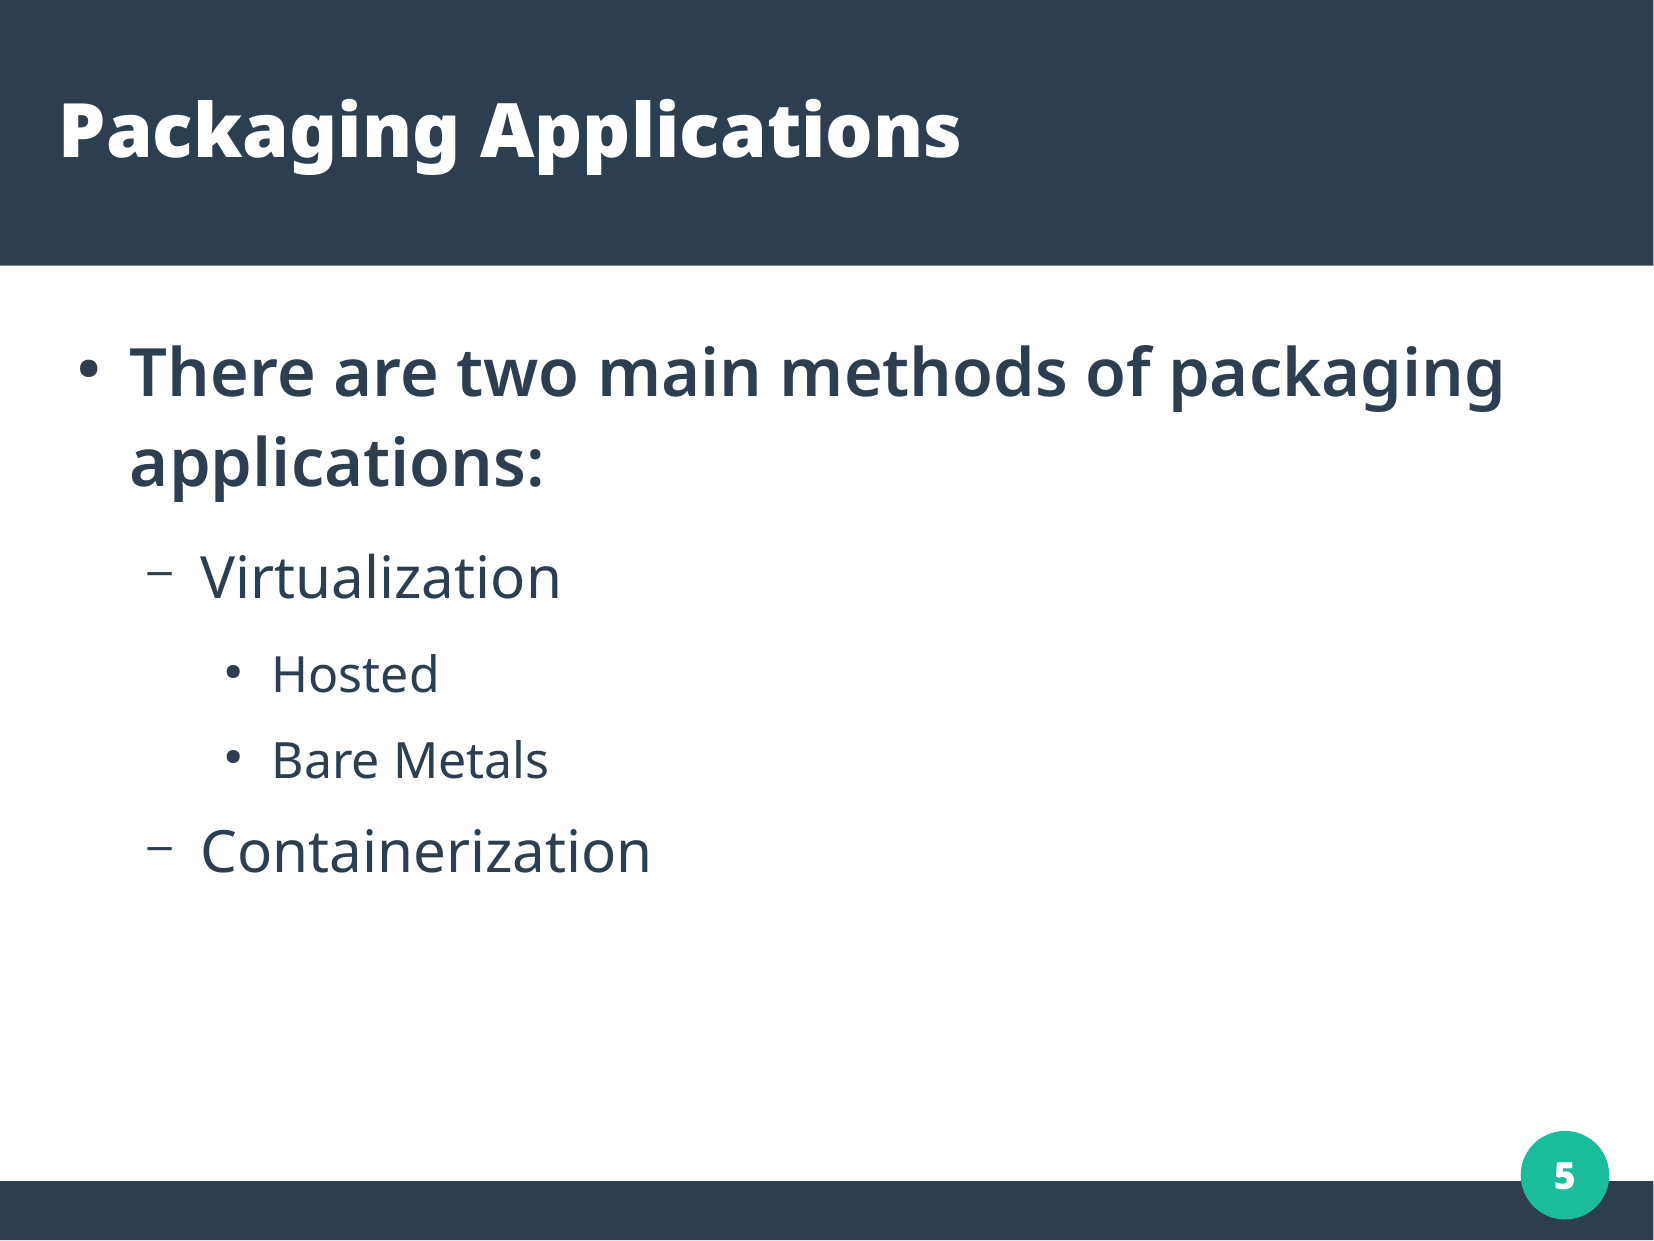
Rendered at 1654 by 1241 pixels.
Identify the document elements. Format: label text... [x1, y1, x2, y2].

title Packaging Applications [59, 49, 1595, 207]
list There are two main methods of packaging applications: Virtualization Hosted Bare Metals Containerization [59, 324, 1595, 1152]
